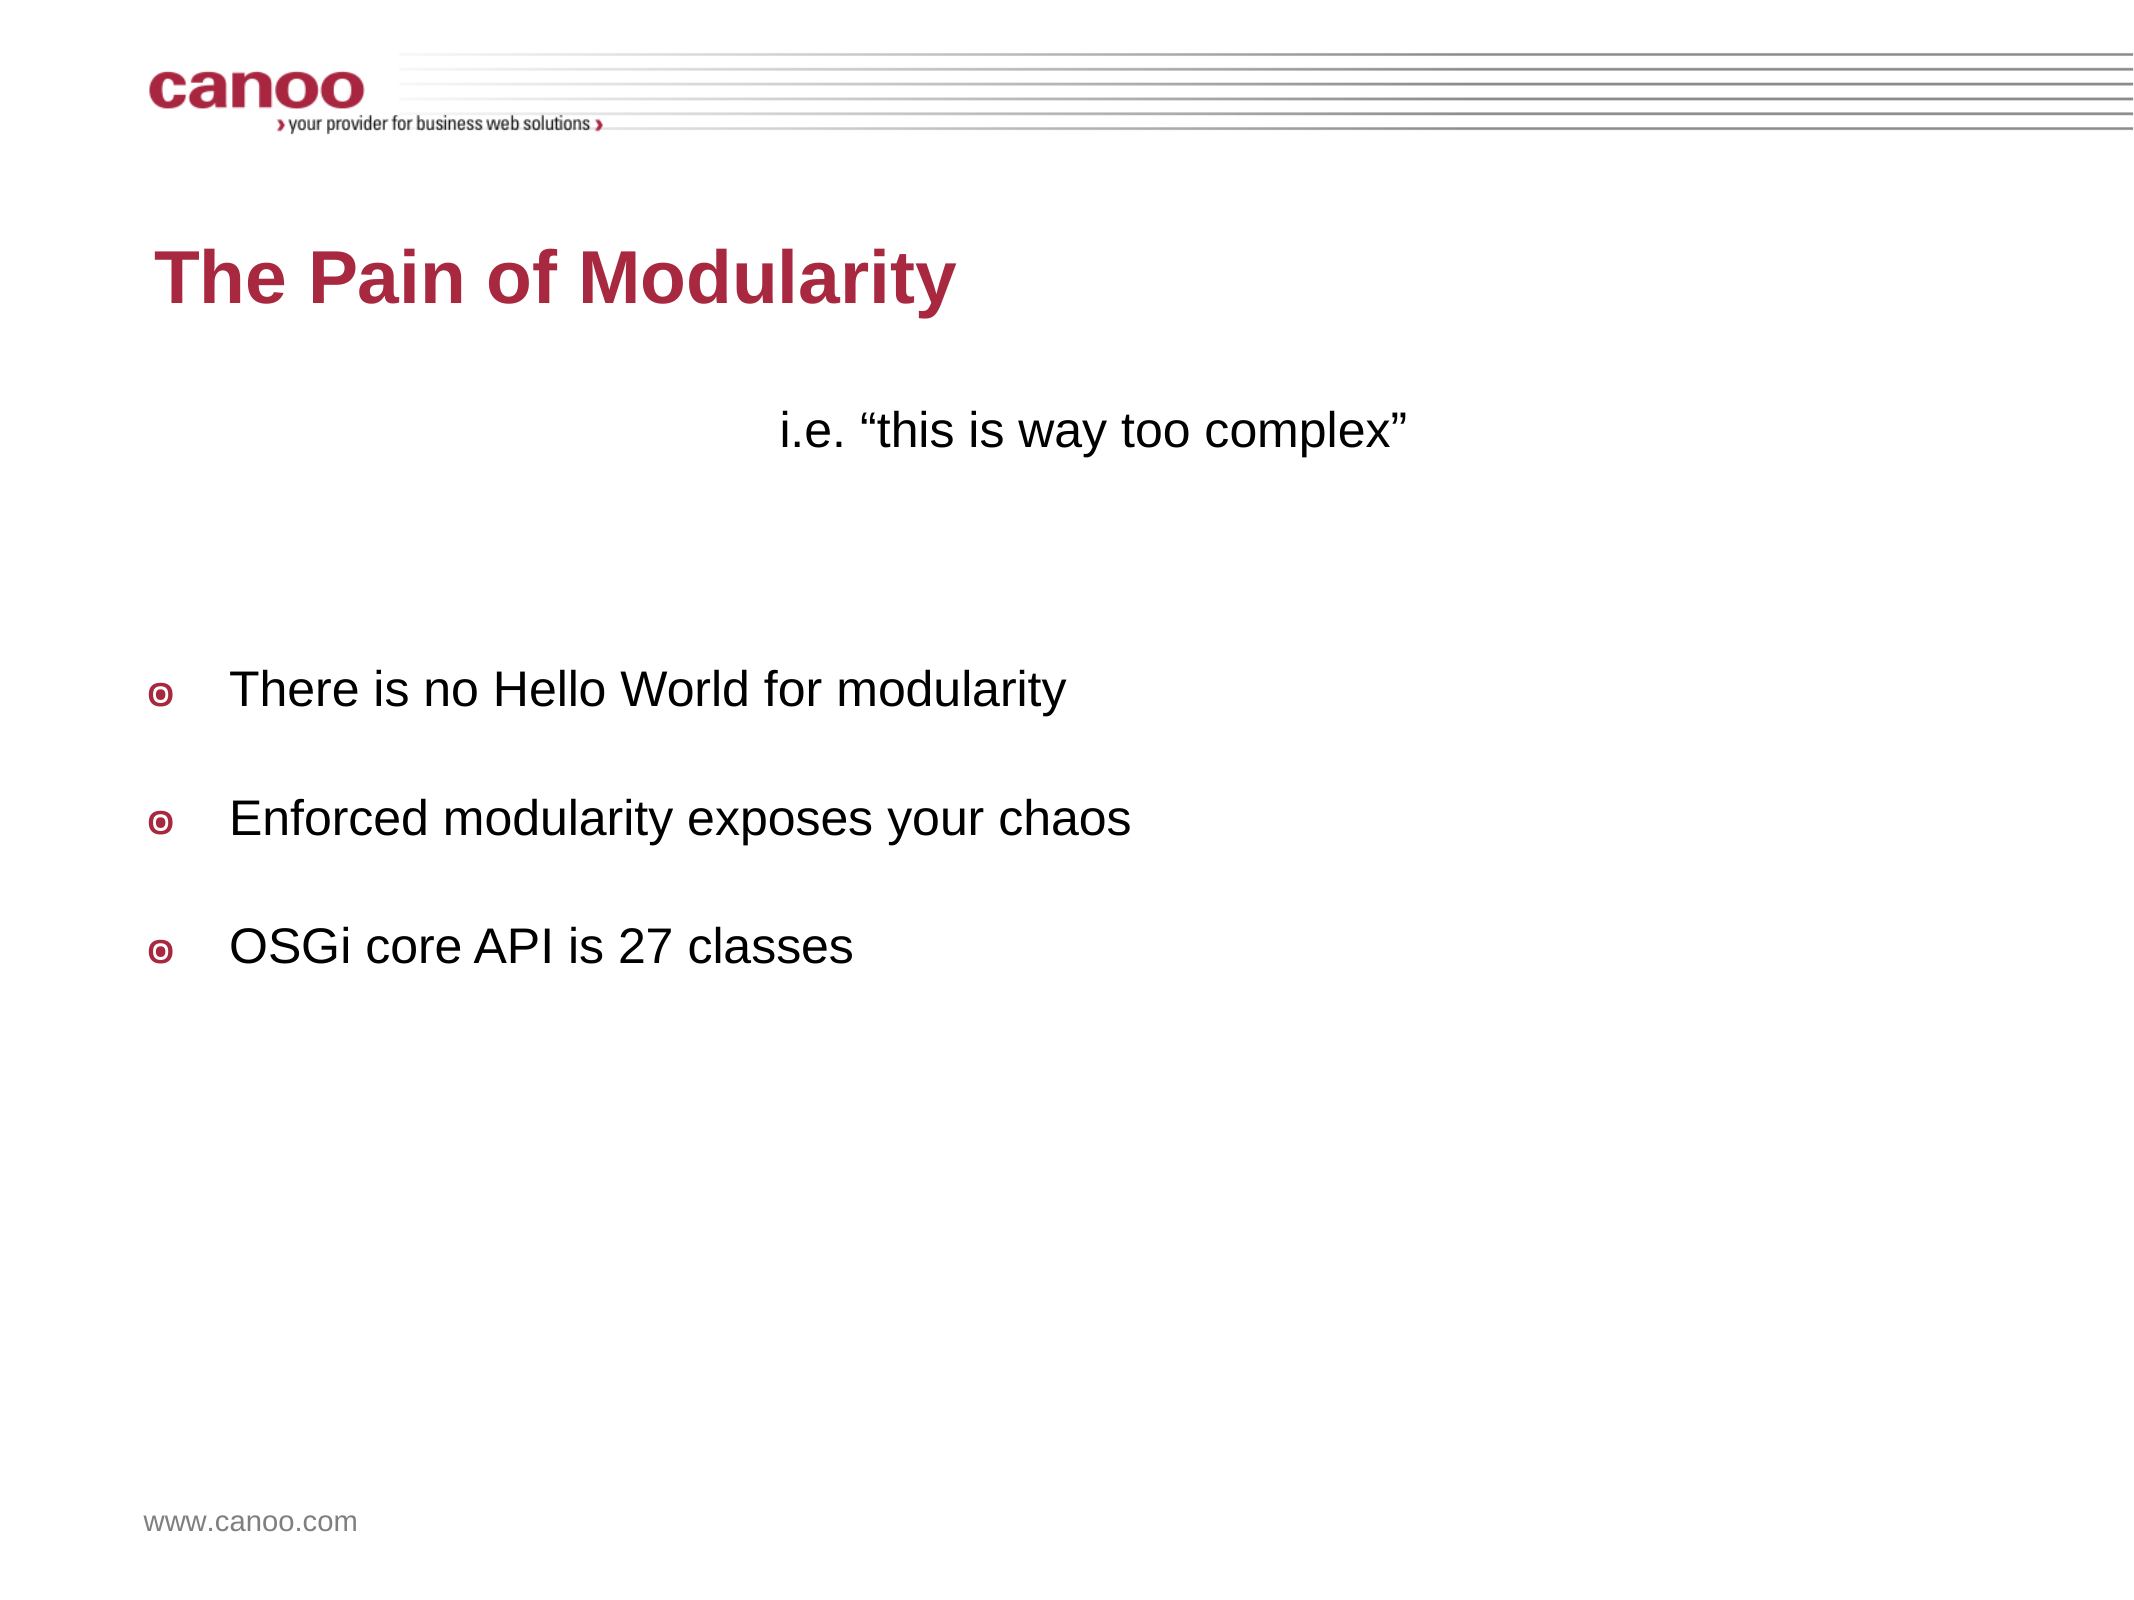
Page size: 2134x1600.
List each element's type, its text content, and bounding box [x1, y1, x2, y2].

picture [0, 21, 2134, 188]
list i.e. “this is way too complex” There is no Hello World for modularity Enforced modularity exposes your chaos OSGi core API is 27 classes [145, 391, 1959, 1448]
title The Pain of Modularity [145, 220, 1961, 328]
